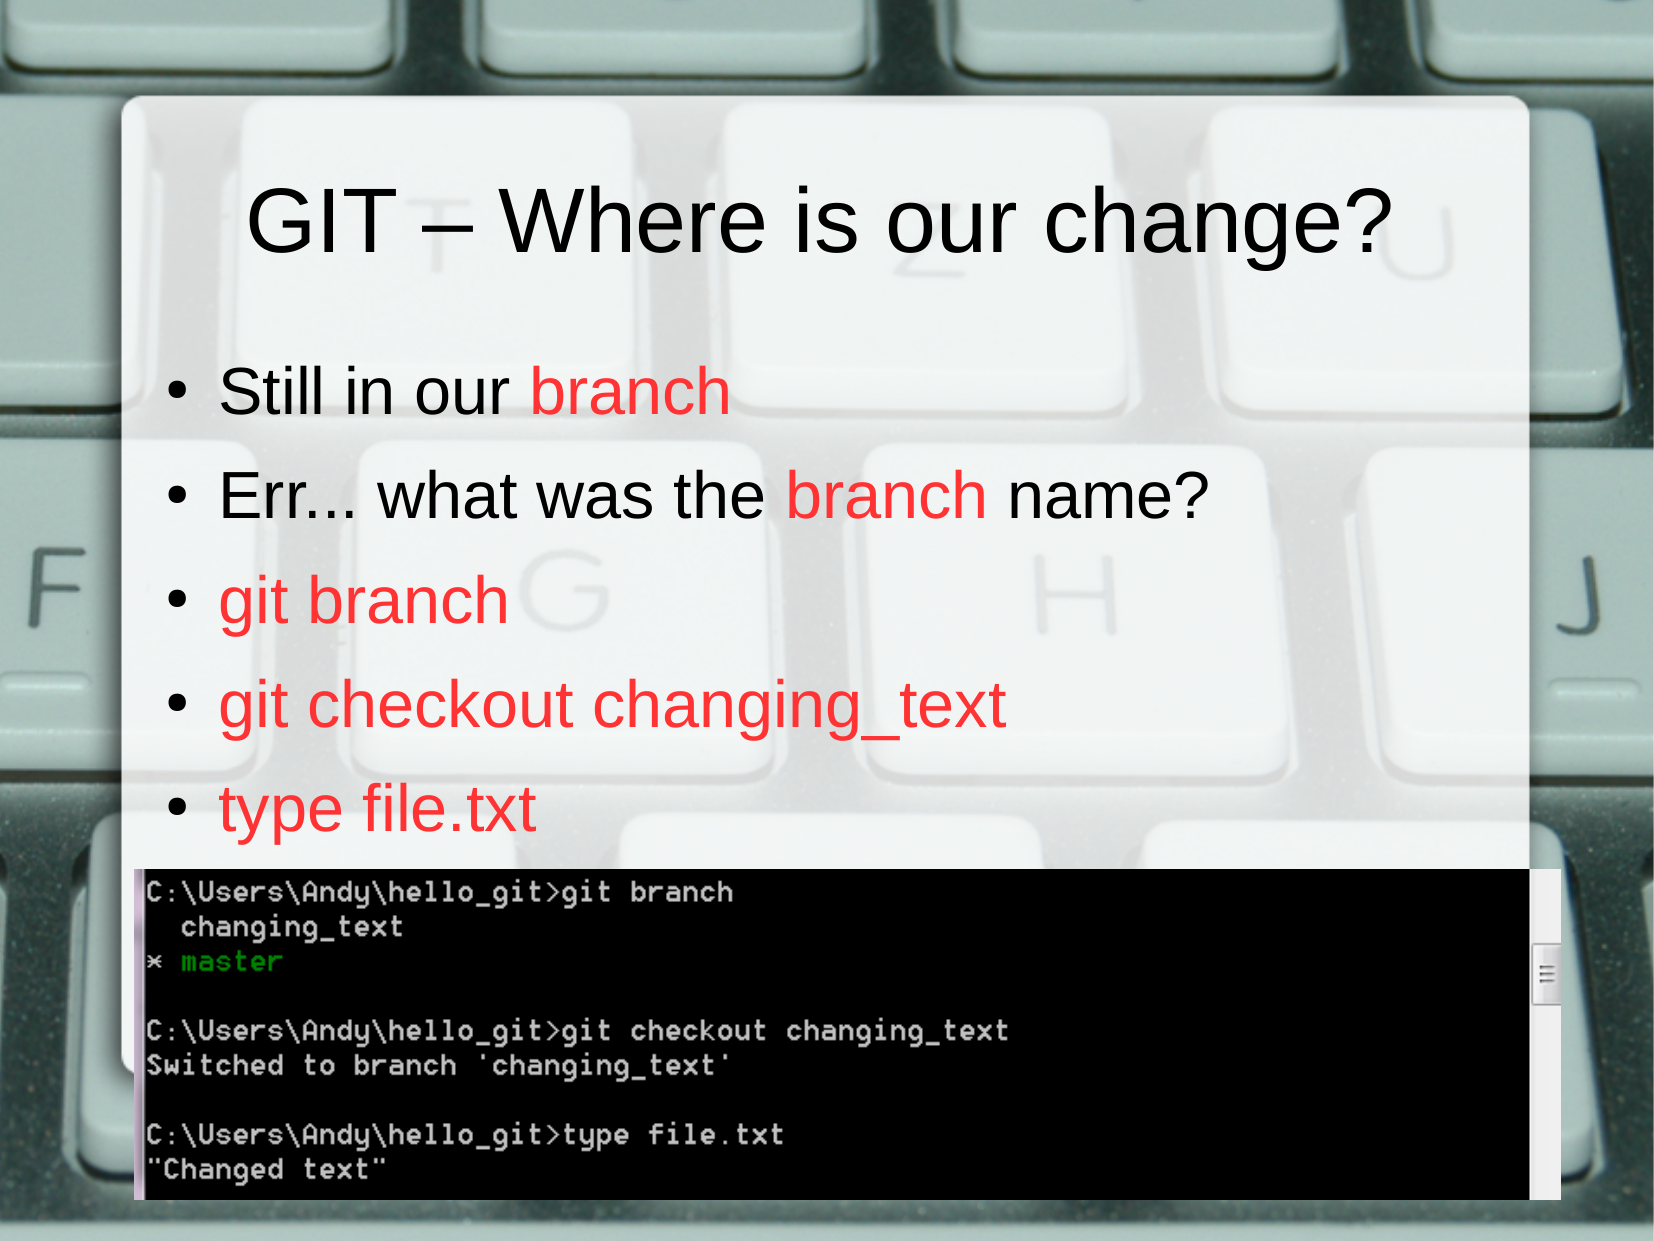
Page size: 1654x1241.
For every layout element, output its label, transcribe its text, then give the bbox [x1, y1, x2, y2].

picture [0, 0, 1654, 1241]
title GIT – Where is our change? [135, 117, 1506, 325]
list Still in our branch Err... what was the branch name? git branch git checkout changing_text type file.txt [147, 354, 1506, 869]
